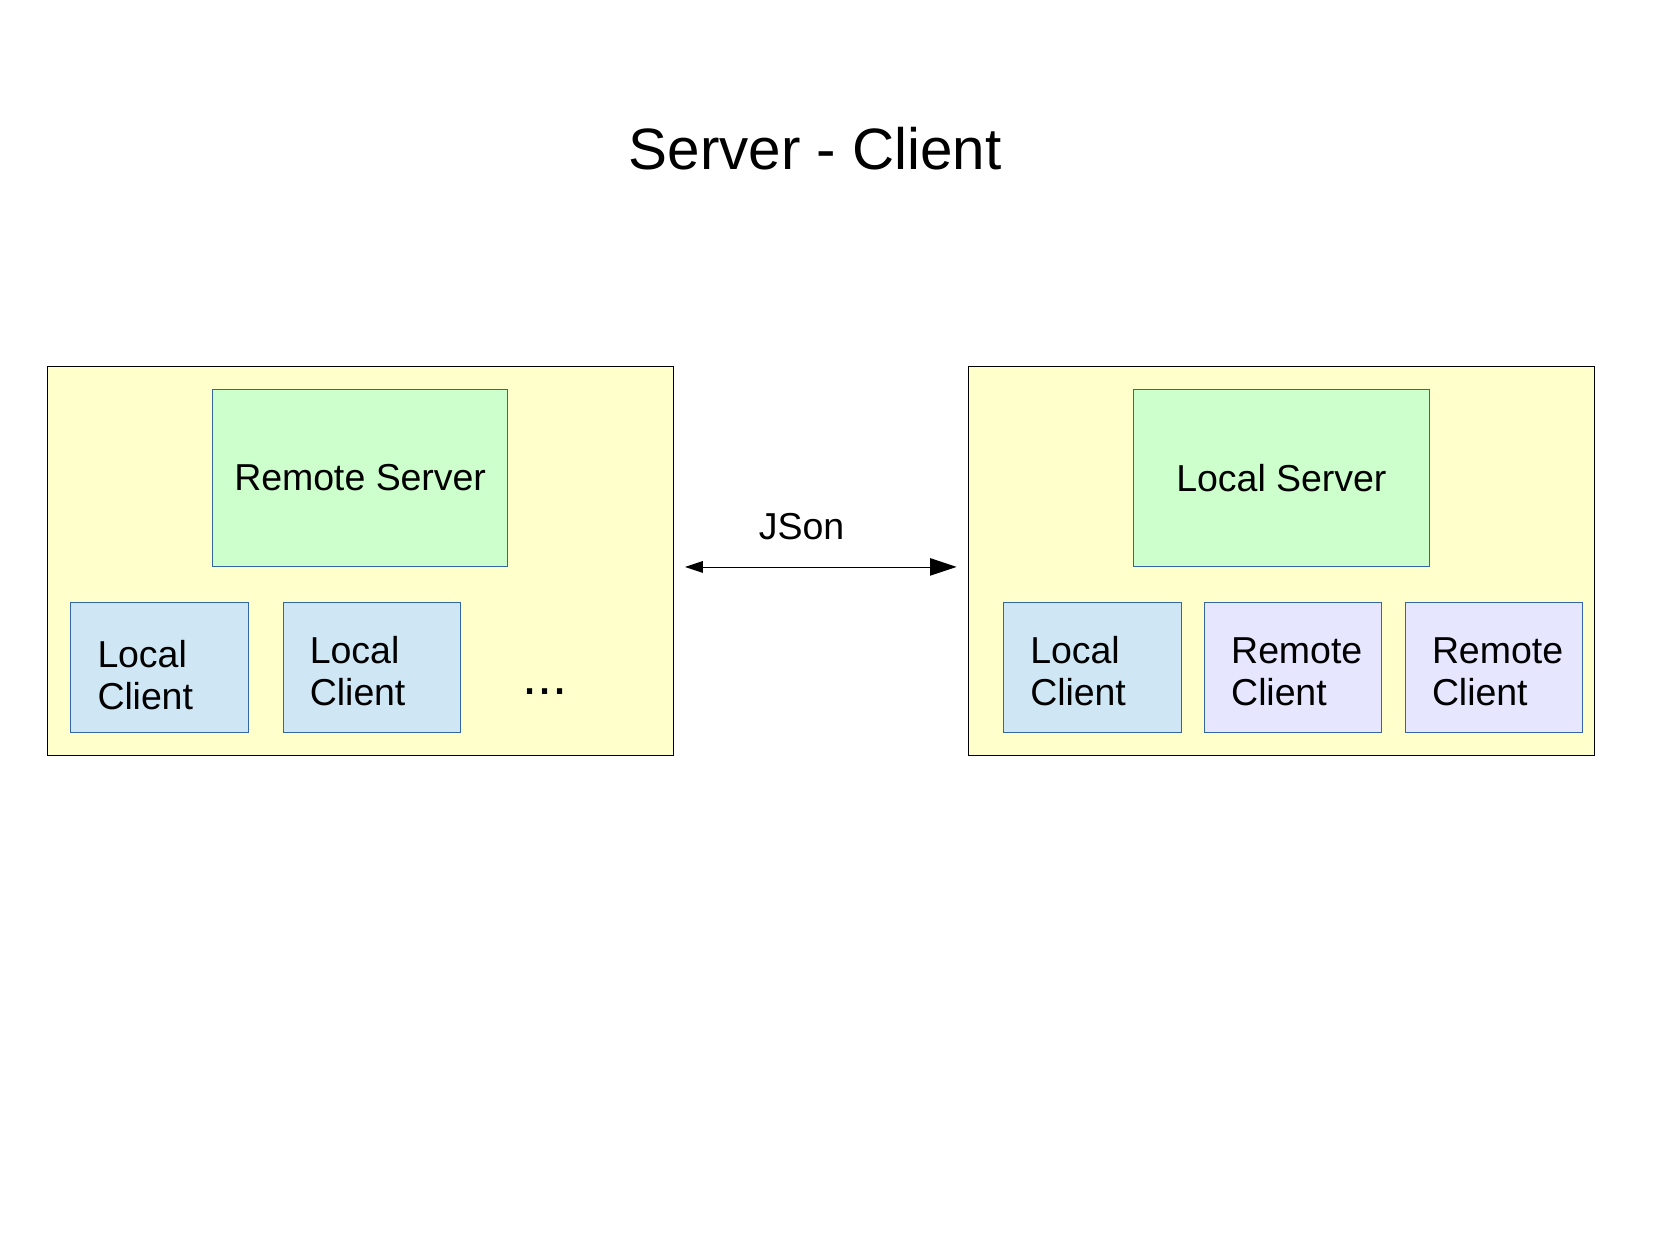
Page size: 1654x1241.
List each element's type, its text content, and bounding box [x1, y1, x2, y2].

text_box Remote Client [1417, 621, 1595, 763]
text_box Local Client [82, 625, 237, 725]
text_box ... [507, 637, 662, 714]
text_box [47, 366, 674, 756]
text_box Local Client [1015, 621, 1170, 721]
text_box Remote Client [1216, 621, 1382, 763]
text_box Server - Client [614, 109, 1312, 189]
text_box [968, 366, 1595, 756]
text_box Remote Server [219, 448, 504, 548]
text_box Local Server [1133, 389, 1430, 567]
text_box JSon [744, 498, 898, 556]
text_box Local Client [295, 621, 449, 721]
